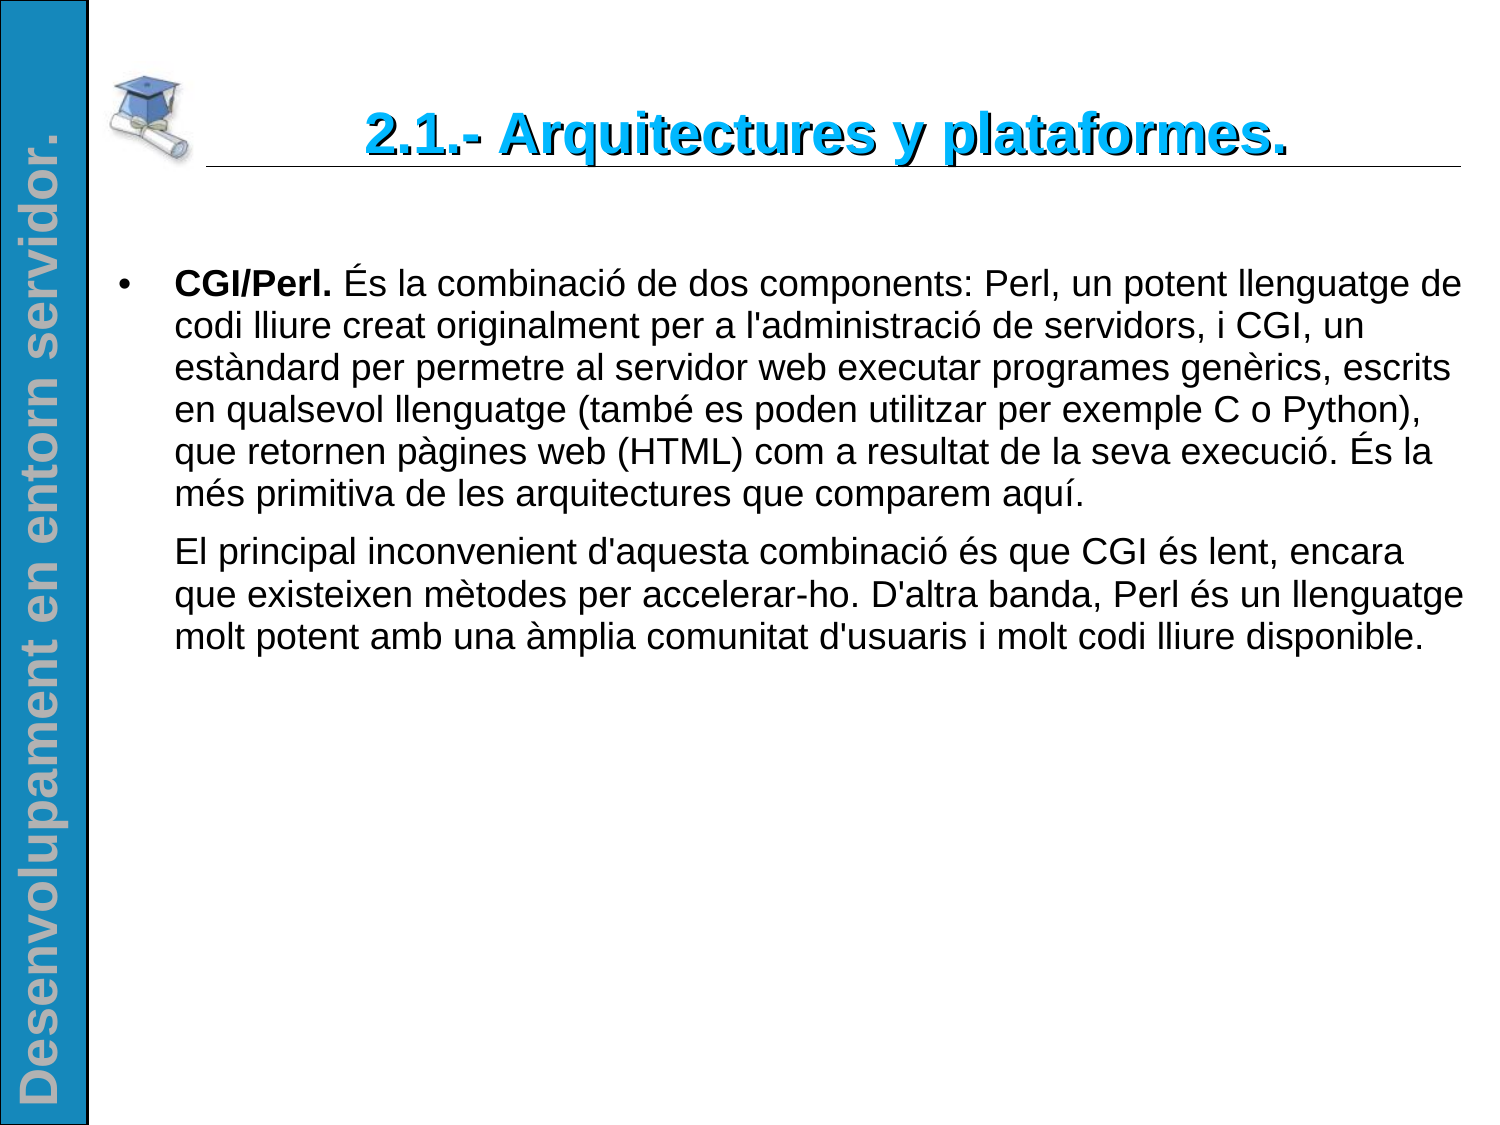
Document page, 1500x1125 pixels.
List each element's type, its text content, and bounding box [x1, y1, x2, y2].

picture [93, 61, 206, 174]
title 2.1.- Arquitectures y plataformes. [206, 88, 1447, 178]
list CGI/Perl. És la combinació de dos components: Perl, un potent llenguatge de codi lliure creat originalment per a l'administració de servidors, i CGI, un estàndard per permetre al servidor web executar programes genèrics, escrits en qualsevol llenguatge (també es poden utilitzar per exemple C o Python), que retornen pàgines web (HTML) com a resultat de la seva execució. És la més primitiva de les arquitectures que comparem aquí. El principal inconvenient d'aquesta combinació és que CGI és lent, encara que existeixen mètodes per accelerar-ho. D'altra banda, Perl és un llenguatge molt potent amb una àmplia comunitat d'usuaris i molt codi lliure disponible. [118, 262, 1477, 1006]
